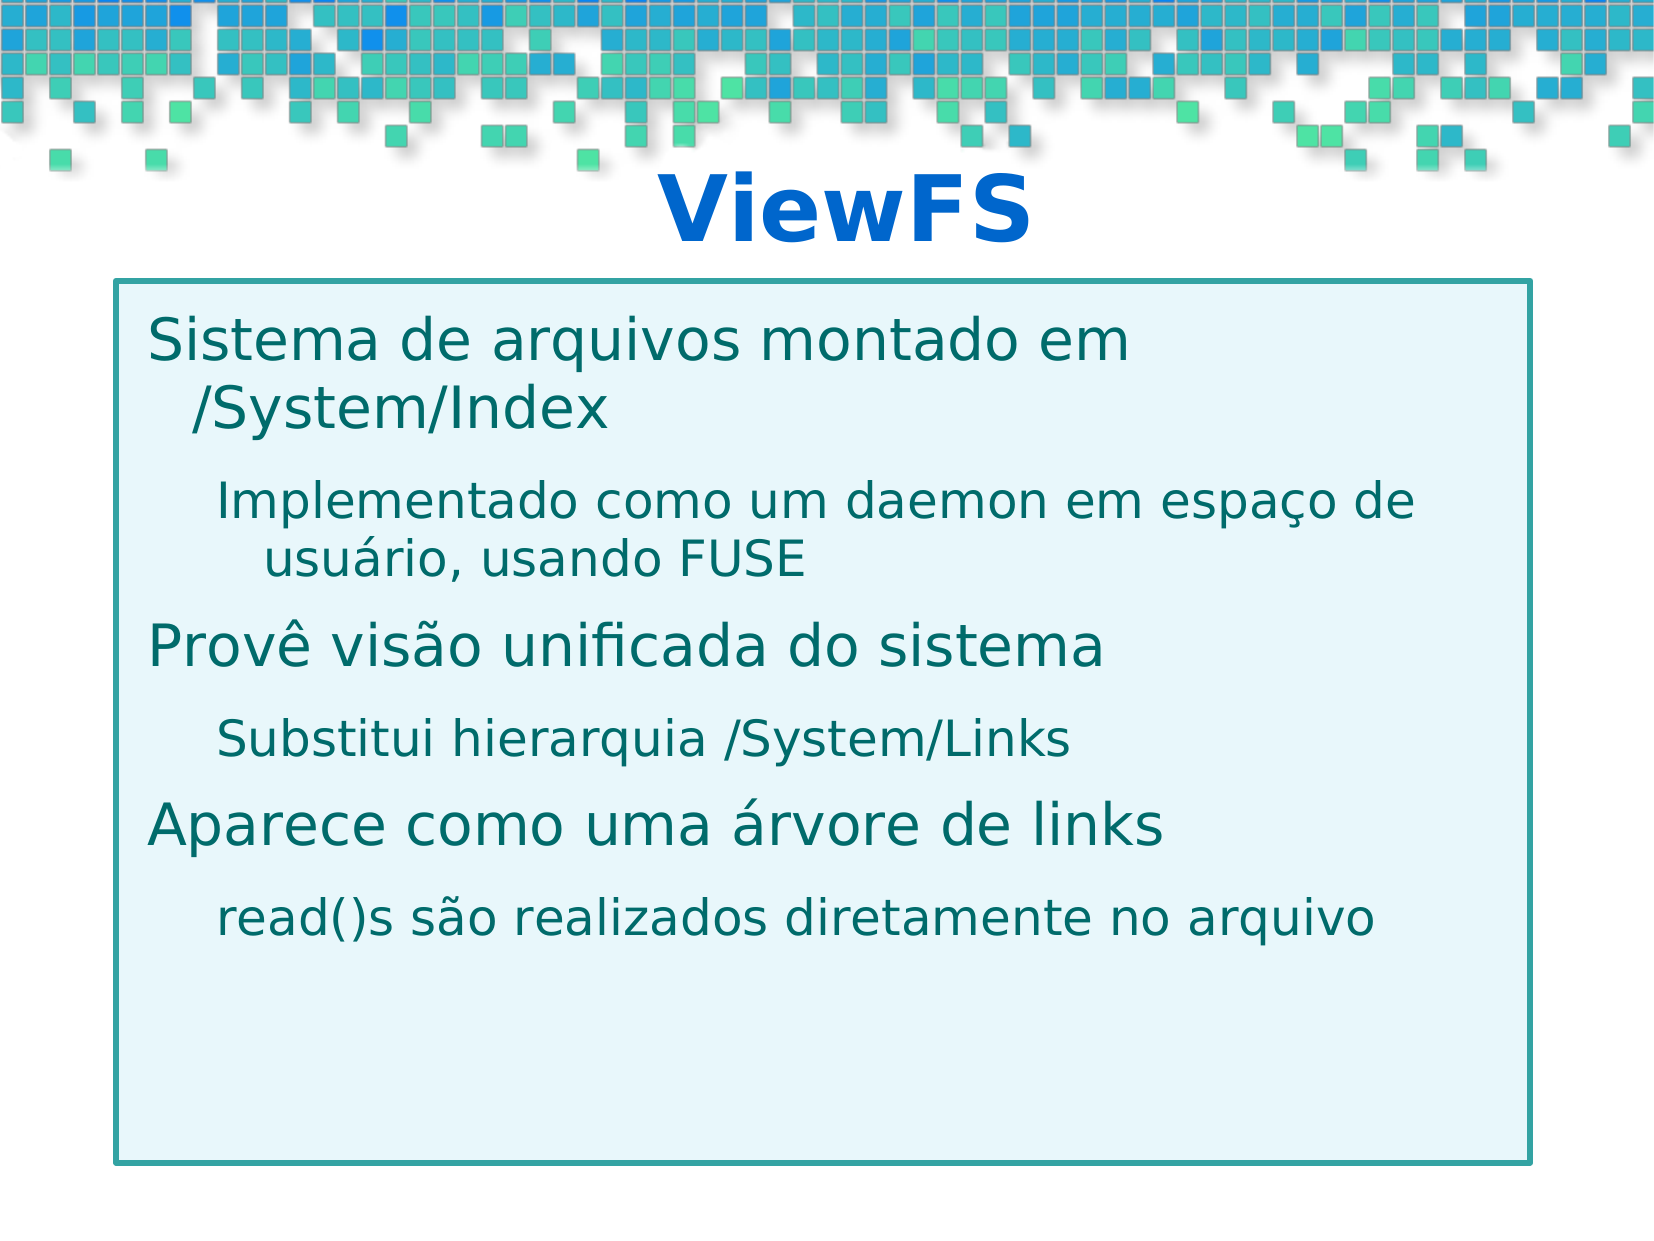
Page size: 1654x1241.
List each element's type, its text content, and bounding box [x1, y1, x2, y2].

title ViewFS [112, 132, 1581, 287]
list Sistema de arquivos montado em /System/Index Implementado como um daemon em espaço de usuário, usando FUSE Provê visão unificada do sistema Substitui hierarquia /System/Links Aparece como uma árvore de links read()s são realizados diretamente no arquivo [121, 306, 1534, 1160]
picture [0, 0, 1654, 185]
